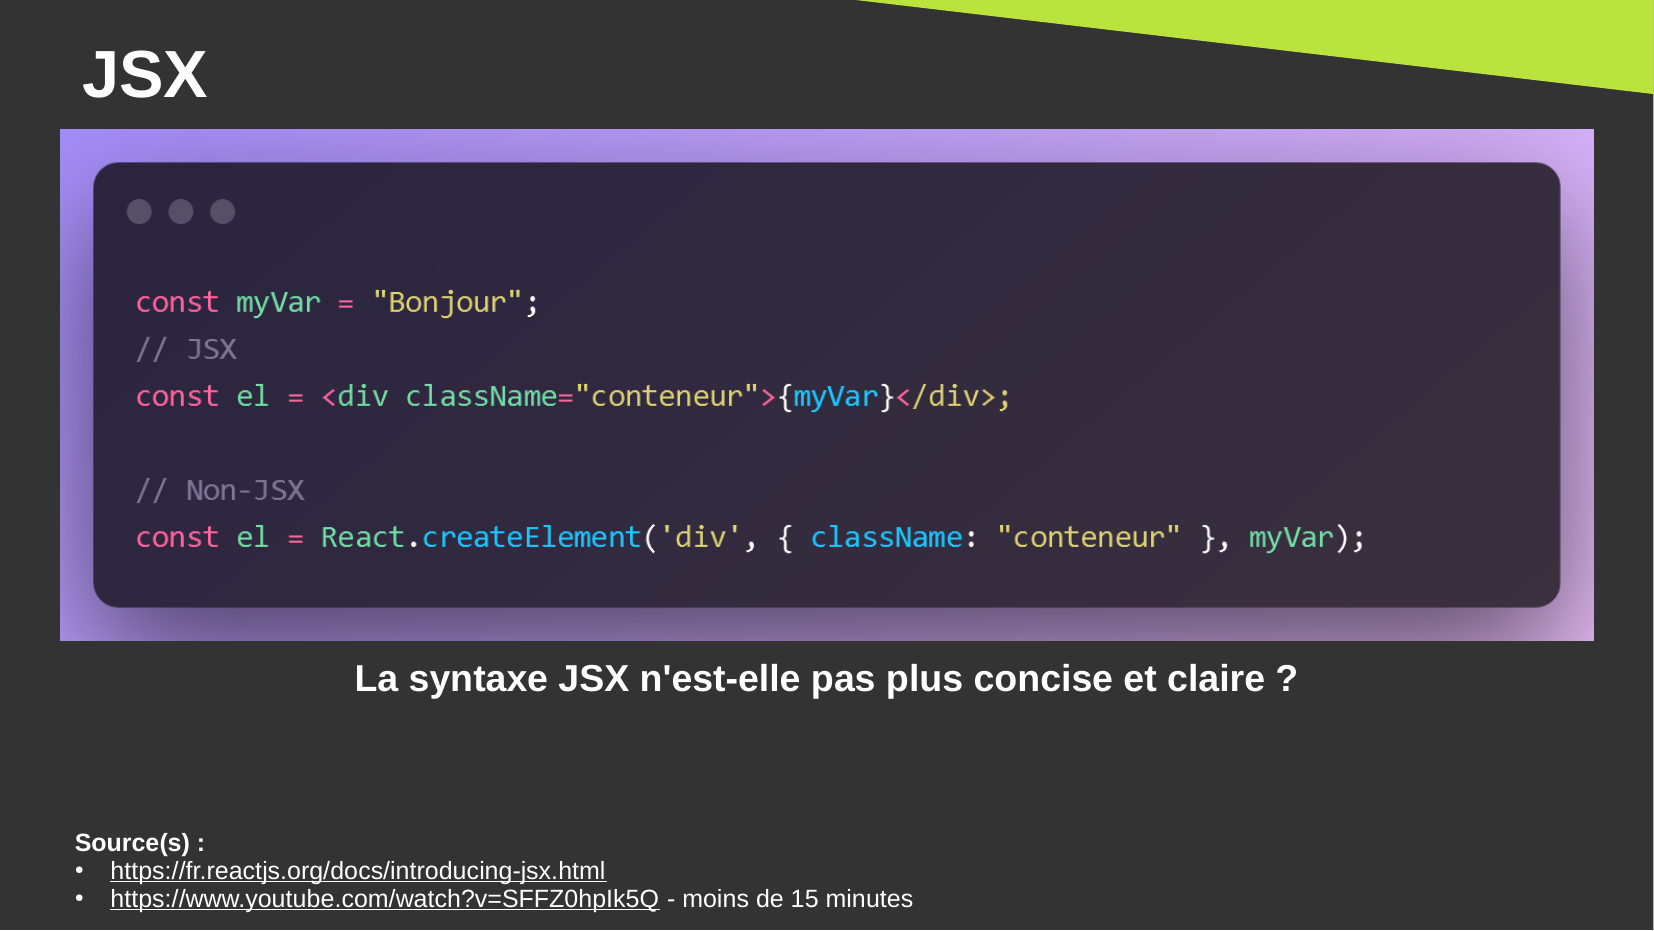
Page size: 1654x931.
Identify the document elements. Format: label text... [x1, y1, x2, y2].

text_box La syntaxe JSX n'est-elle pas plus concise et claire ? [339, 650, 1314, 709]
text_box [855, 0, 1654, 95]
title JSX [82, 37, 1571, 112]
text_box Source(s) : https://fr.reactjs.org/docs/introducing-jsx.html https://www.youtube.com/watch?v=SFFZ0hpIk5Q - moins de 15 minutes [60, 821, 1546, 921]
picture [60, 129, 1594, 641]
